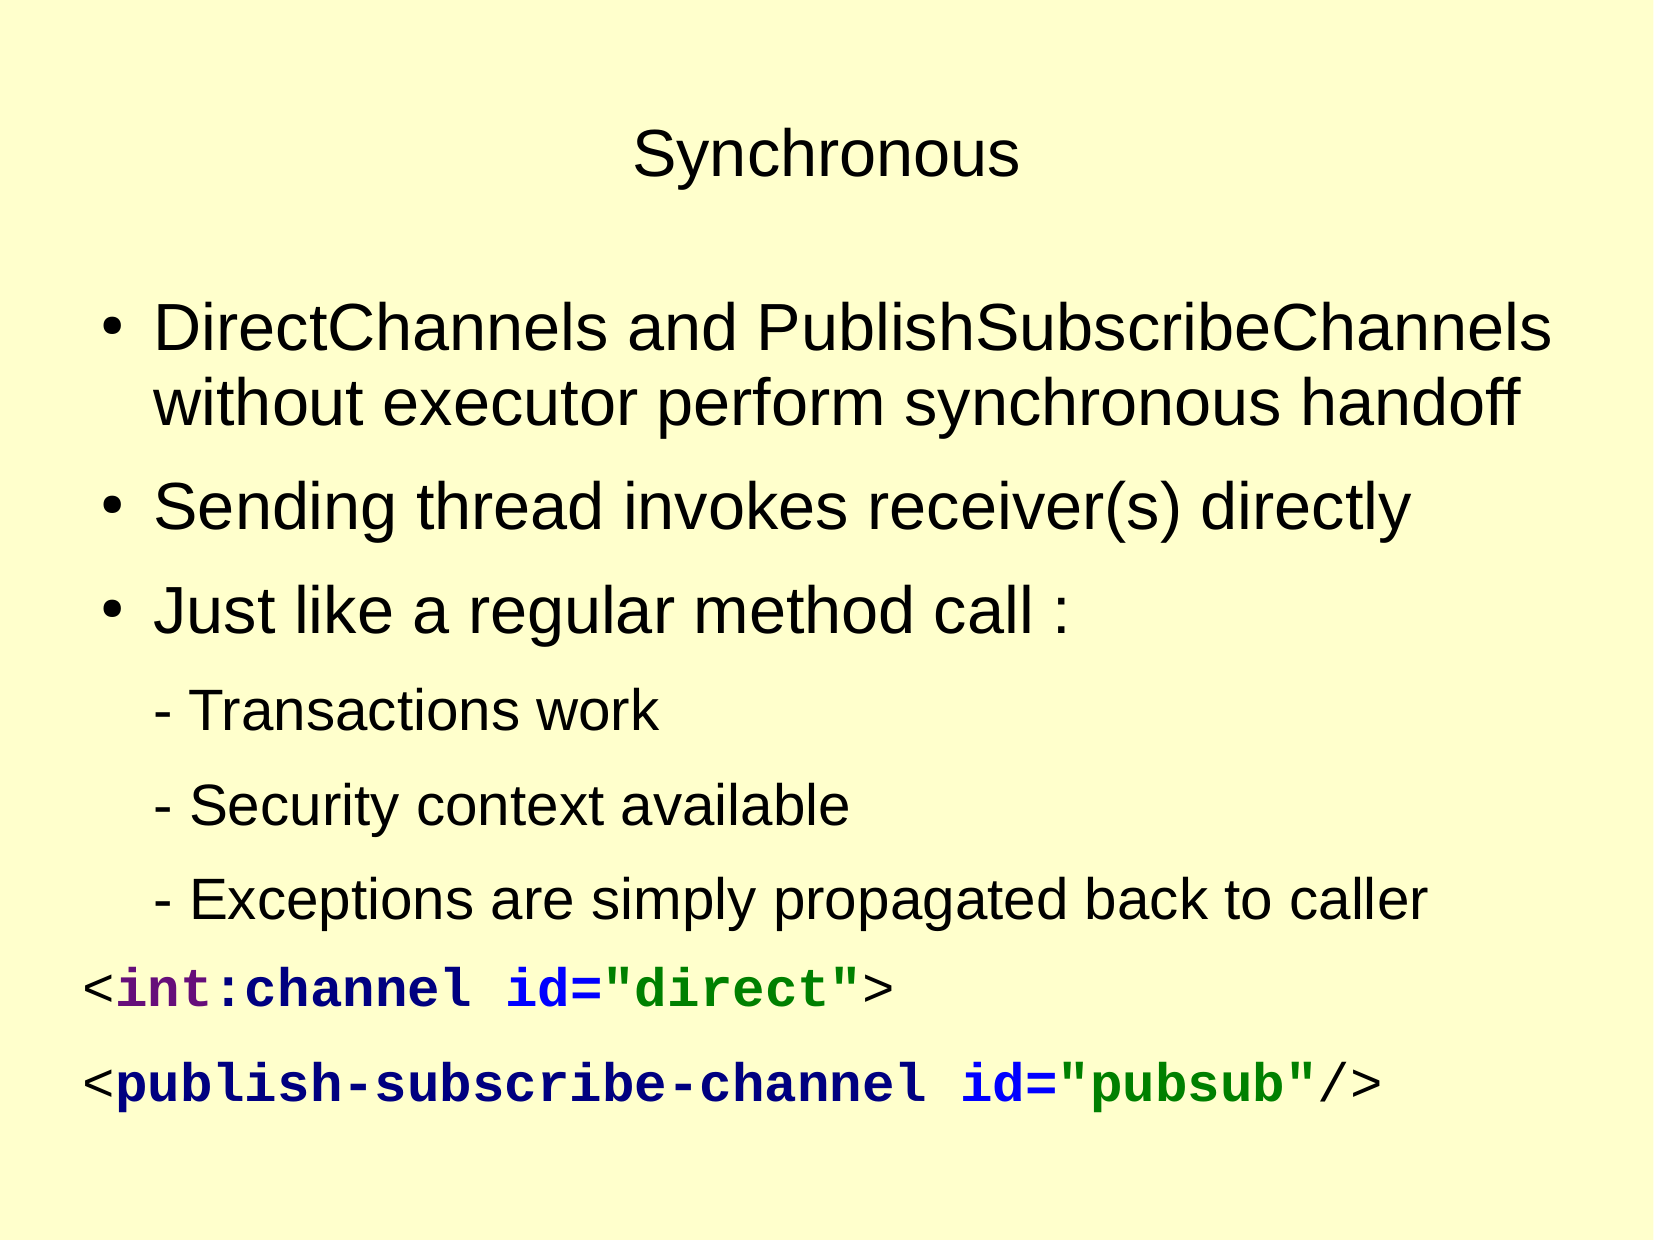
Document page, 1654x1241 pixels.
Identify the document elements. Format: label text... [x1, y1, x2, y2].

title Synchronous [82, 49, 1571, 257]
list DirectChannels and PublishSubscribeChannels without executor perform synchronous handoff Sending thread invokes receiver(s) directly Just like a regular method call : - Transactions work - Security context available - Exceptions are simply propagated back to caller <int:channel id="direct"> <publish-subscribe-channel id="pubsub"/> [82, 290, 1571, 1118]
